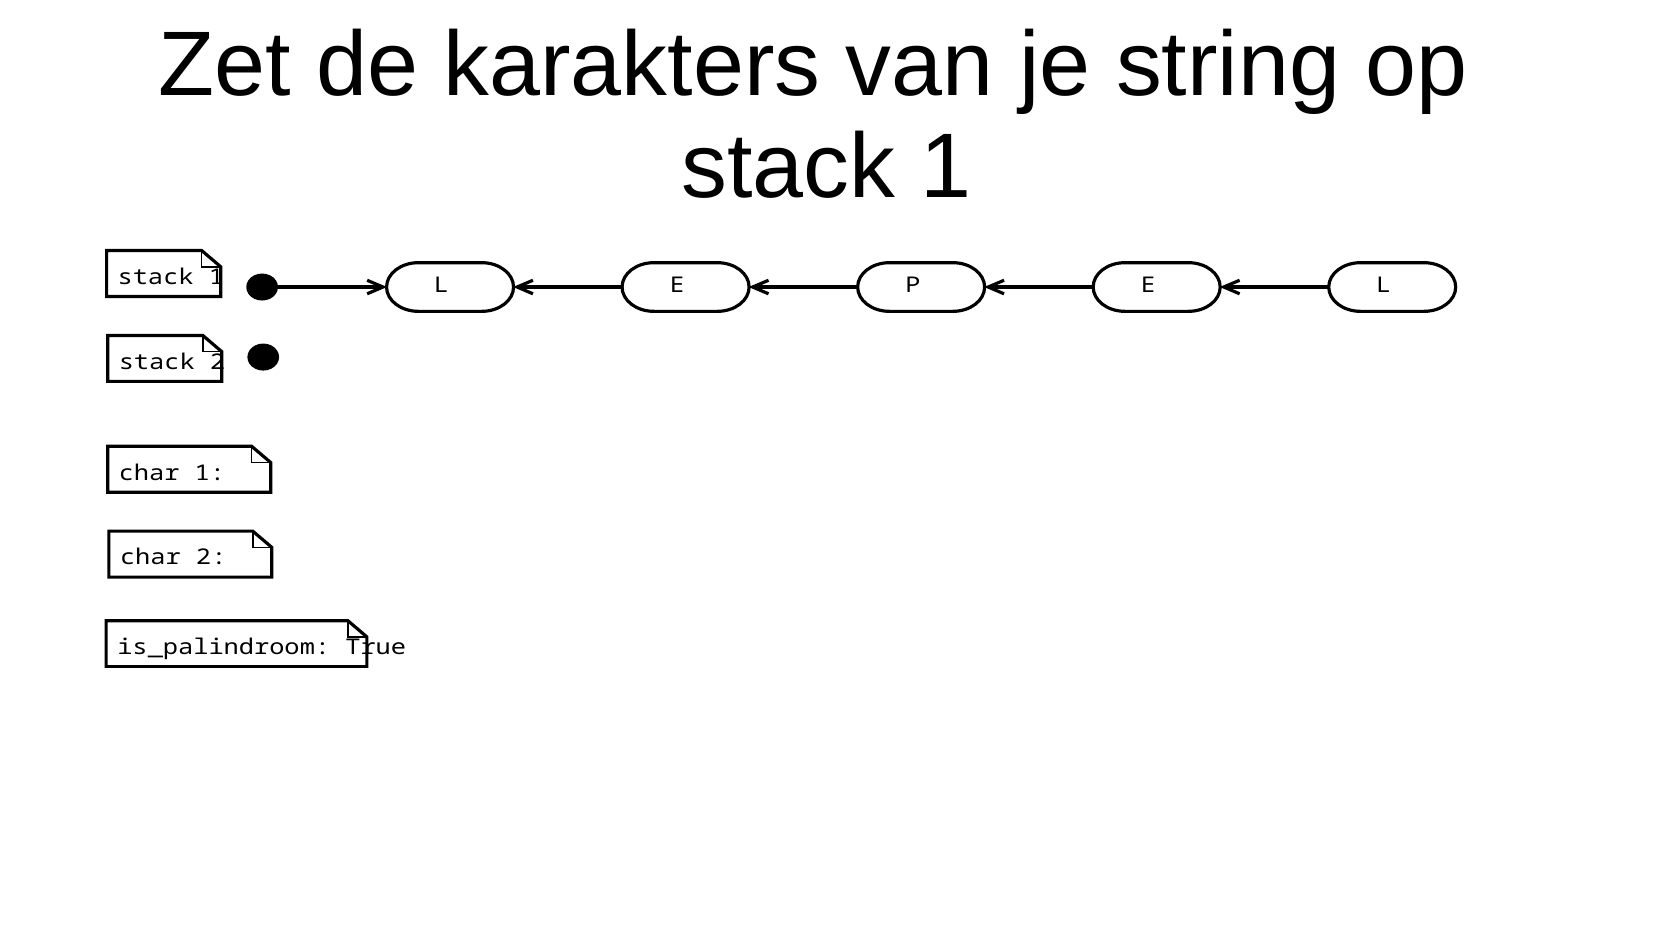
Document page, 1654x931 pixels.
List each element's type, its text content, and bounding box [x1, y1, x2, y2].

title Zet de karakters van je string op stack 1 [82, 12, 1571, 218]
picture [104, 230, 1458, 668]
